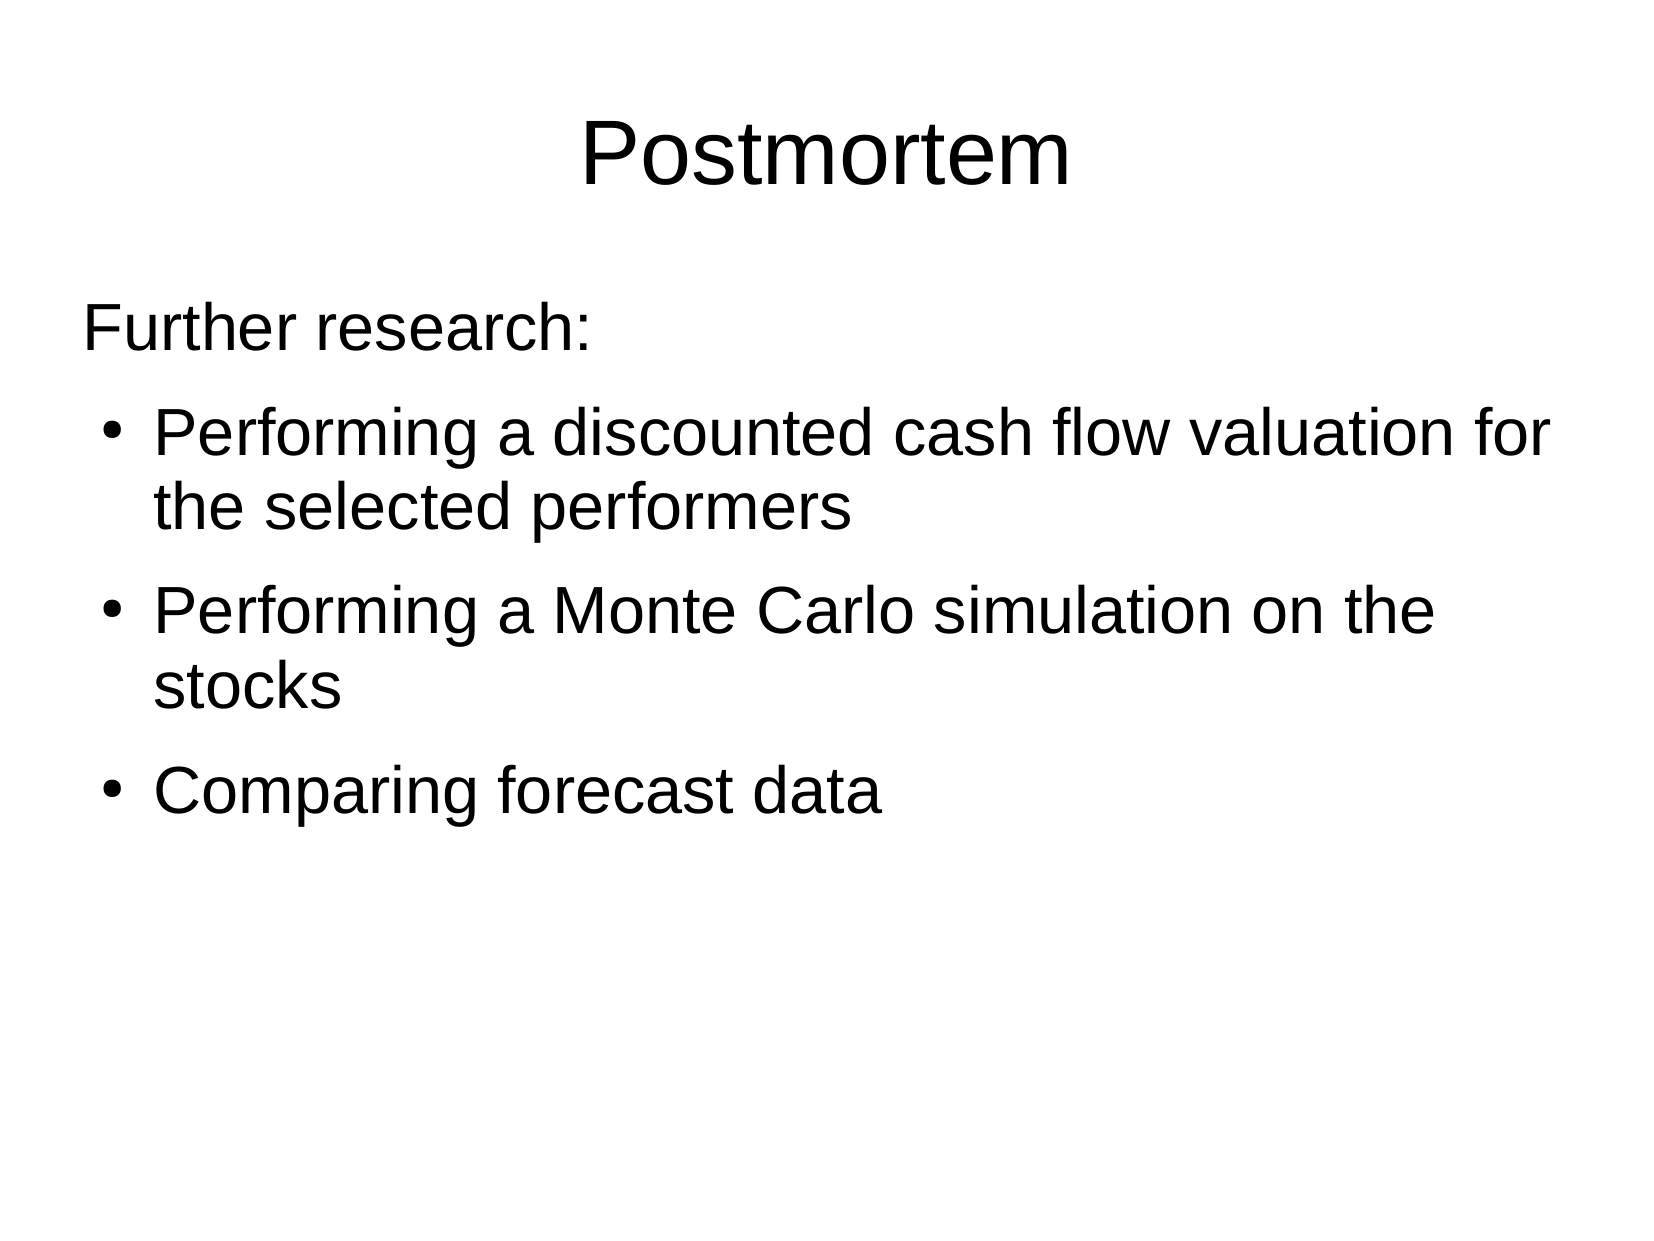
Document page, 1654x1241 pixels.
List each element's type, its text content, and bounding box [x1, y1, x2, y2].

list Further research: Performing a discounted cash flow valuation for the selected performers Performing a Monte Carlo simulation on the stocks Comparing forecast data [82, 290, 1571, 1109]
title Postmortem [82, 49, 1571, 257]
